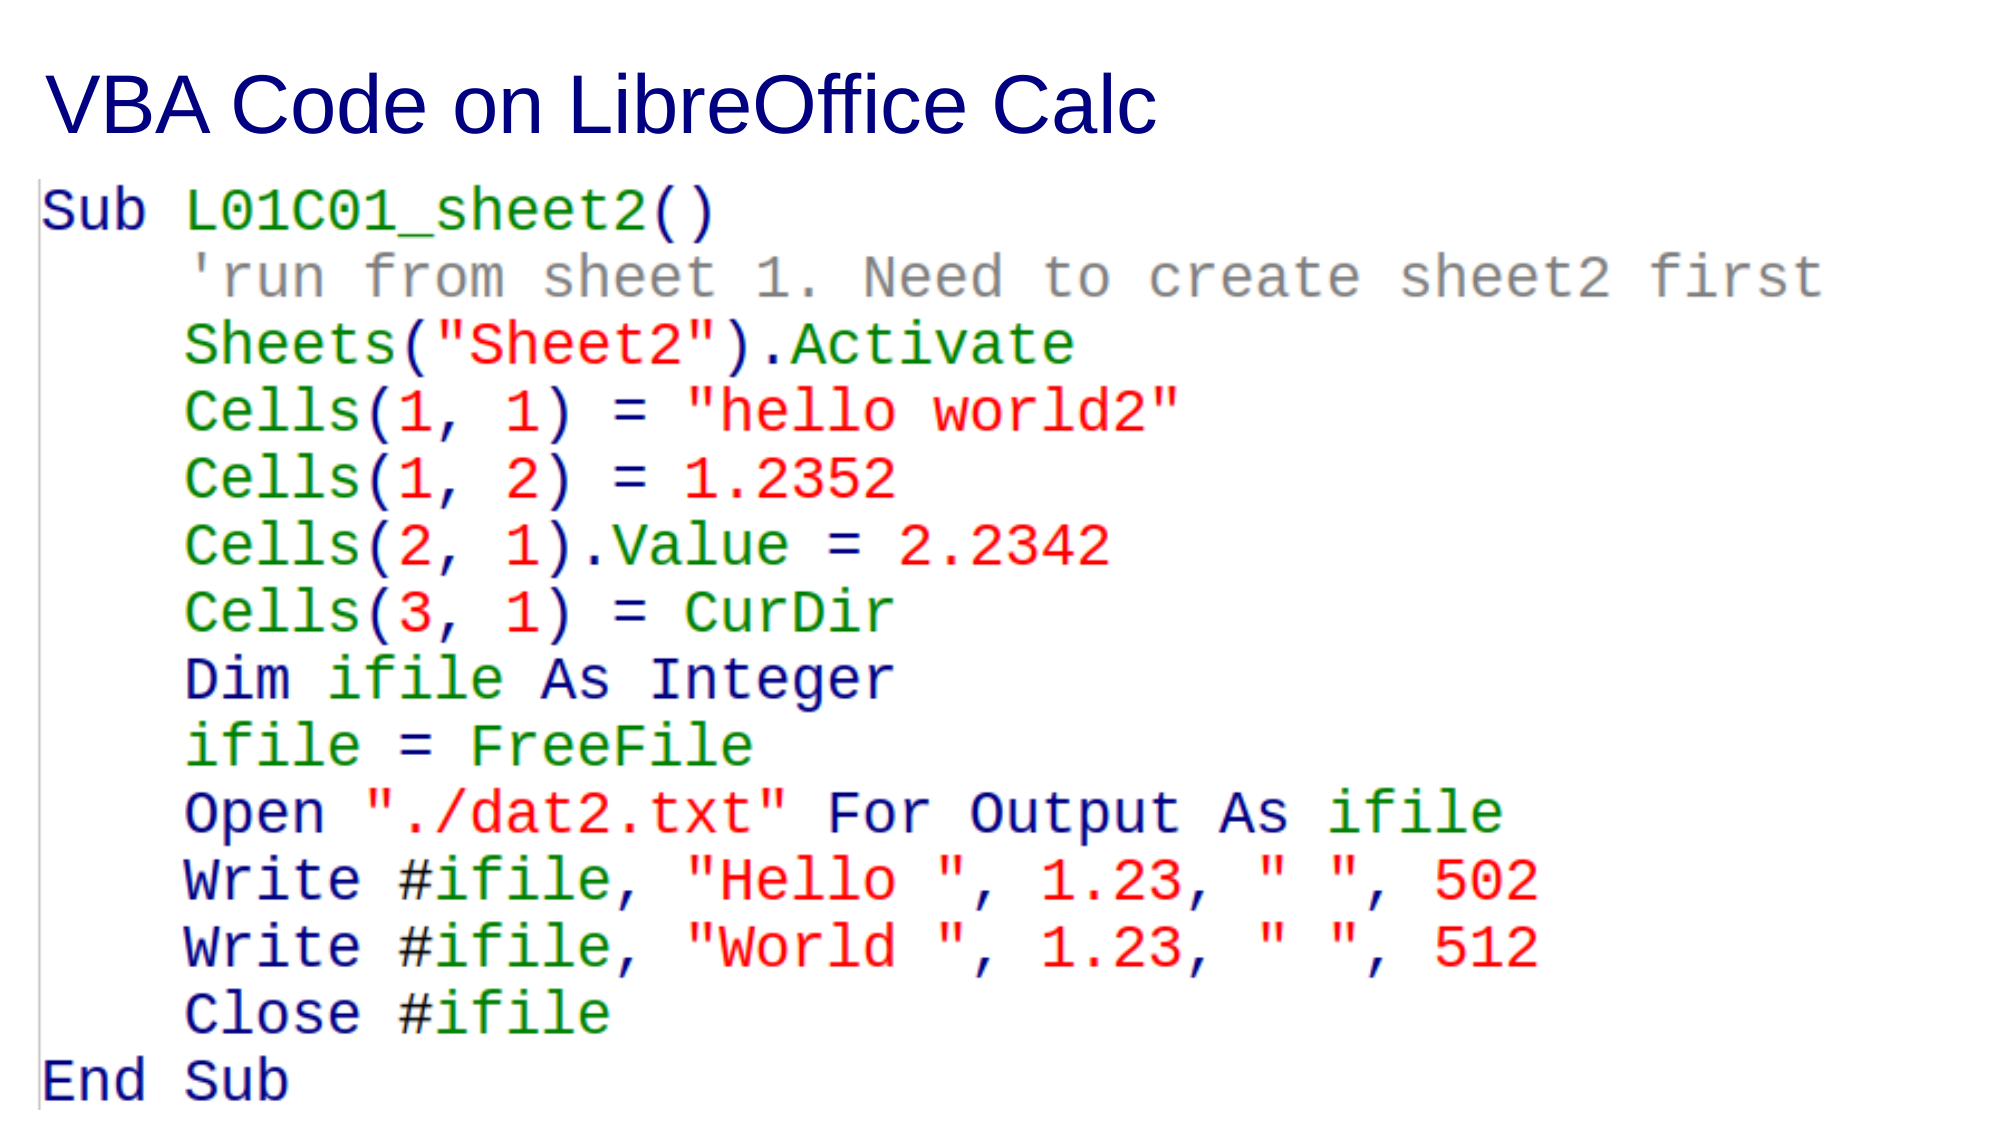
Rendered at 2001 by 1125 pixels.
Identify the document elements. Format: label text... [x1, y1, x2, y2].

title VBA Code on LibreOffice Calc [45, 44, 1966, 165]
picture [30, 179, 1831, 1111]
